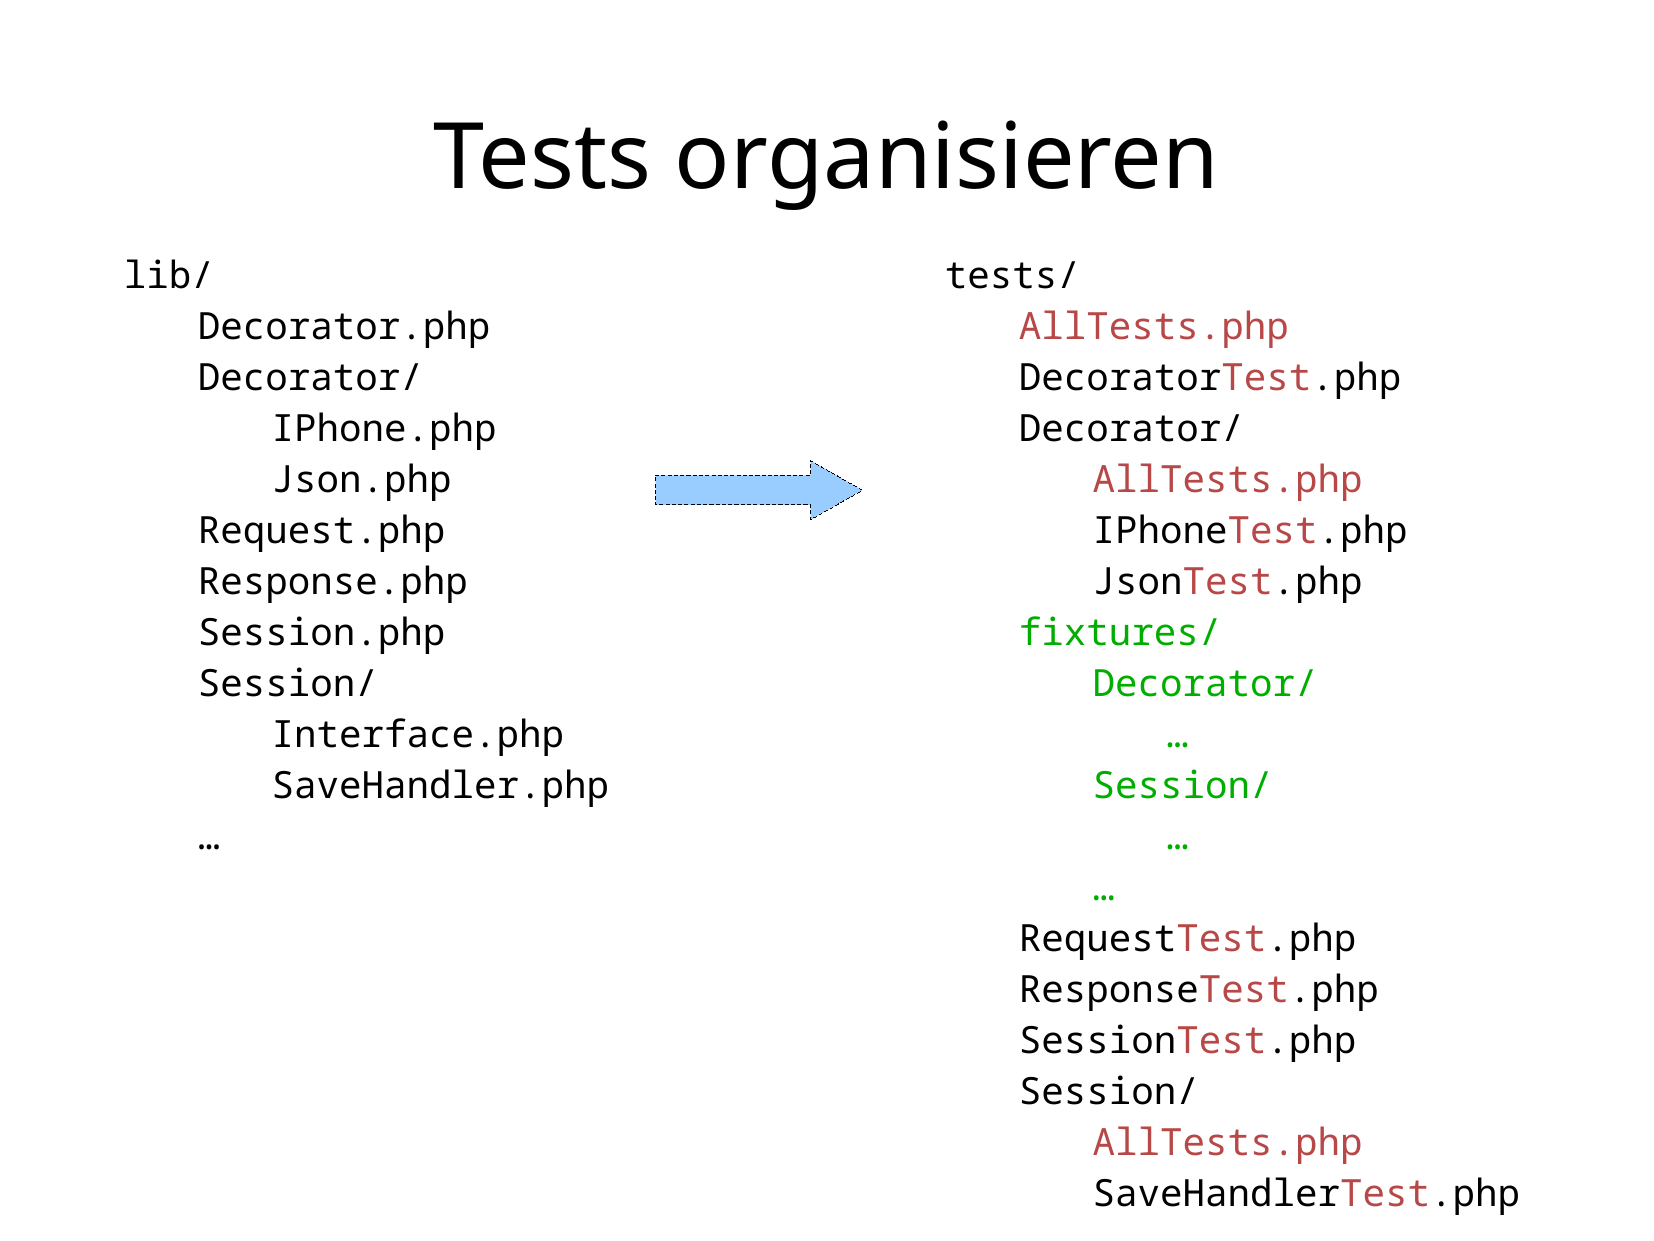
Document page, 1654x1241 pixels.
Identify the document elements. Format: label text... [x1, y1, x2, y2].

text_box [655, 460, 863, 520]
title Tests organisieren [82, 56, 1571, 250]
text_box tests/ AllTests.php DecoratorTest.php Decorator/ AllTests.php IPhoneTest.php JsonTest.php fixtures/ Decorator/ … Session/ … … RequestTest.php ResponseTest.php SessionTest.php Session/ AllTests.php SaveHandlerTest.php … TestConfiguration.php TestHelper.php [930, 250, 1535, 1081]
text_box lib/ Decorator.php Decorator/ IPhone.php Json.php Request.php Response.php Session.php Session/ Interface.php SaveHandler.php … [109, 250, 625, 706]
